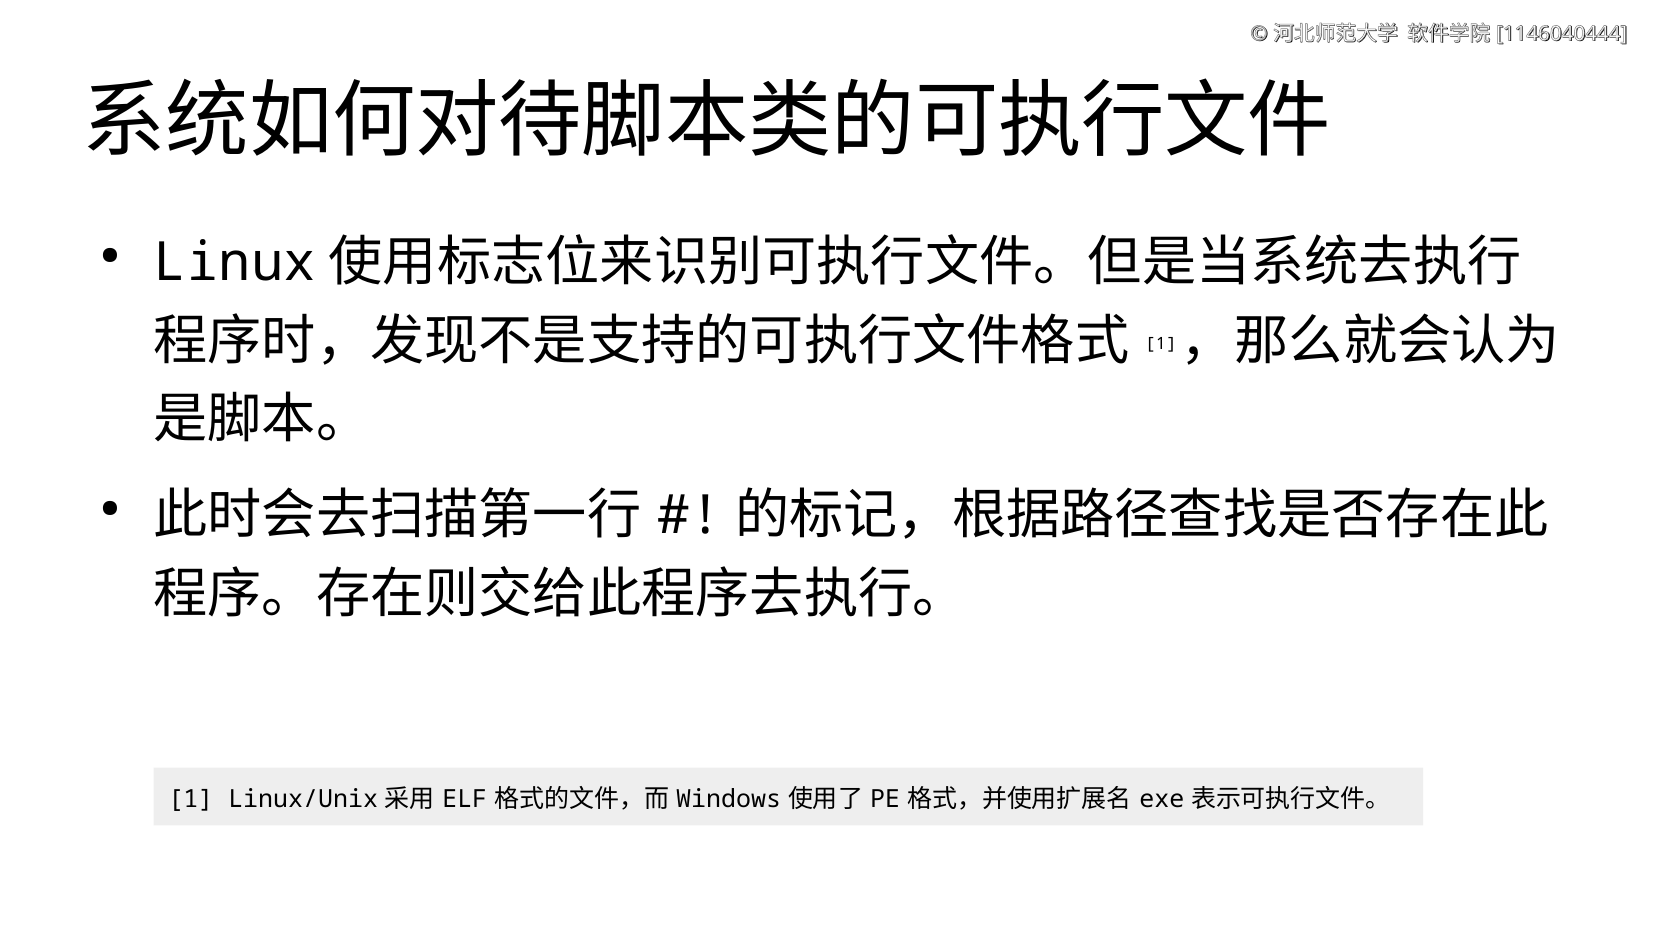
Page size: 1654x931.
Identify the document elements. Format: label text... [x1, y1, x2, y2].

text_box [1] Linux/Unix采用ELF格式的文件，而Windows使用了PE格式，并使用扩展名exe表示可执行文件。 [153, 767, 1424, 826]
title 系统如何对待脚本类的可执行文件 [82, 37, 1571, 189]
list Linux使用标志位来识别可执行文件。但是当系统去执行程序时，发现不是支持的可执行文件格式[1]，那么就会认为是脚本。 此时会去扫描第一行#!的标记，根据路径查找是否存在此程序。存在则交给此程序去执行。 [82, 217, 1571, 758]
